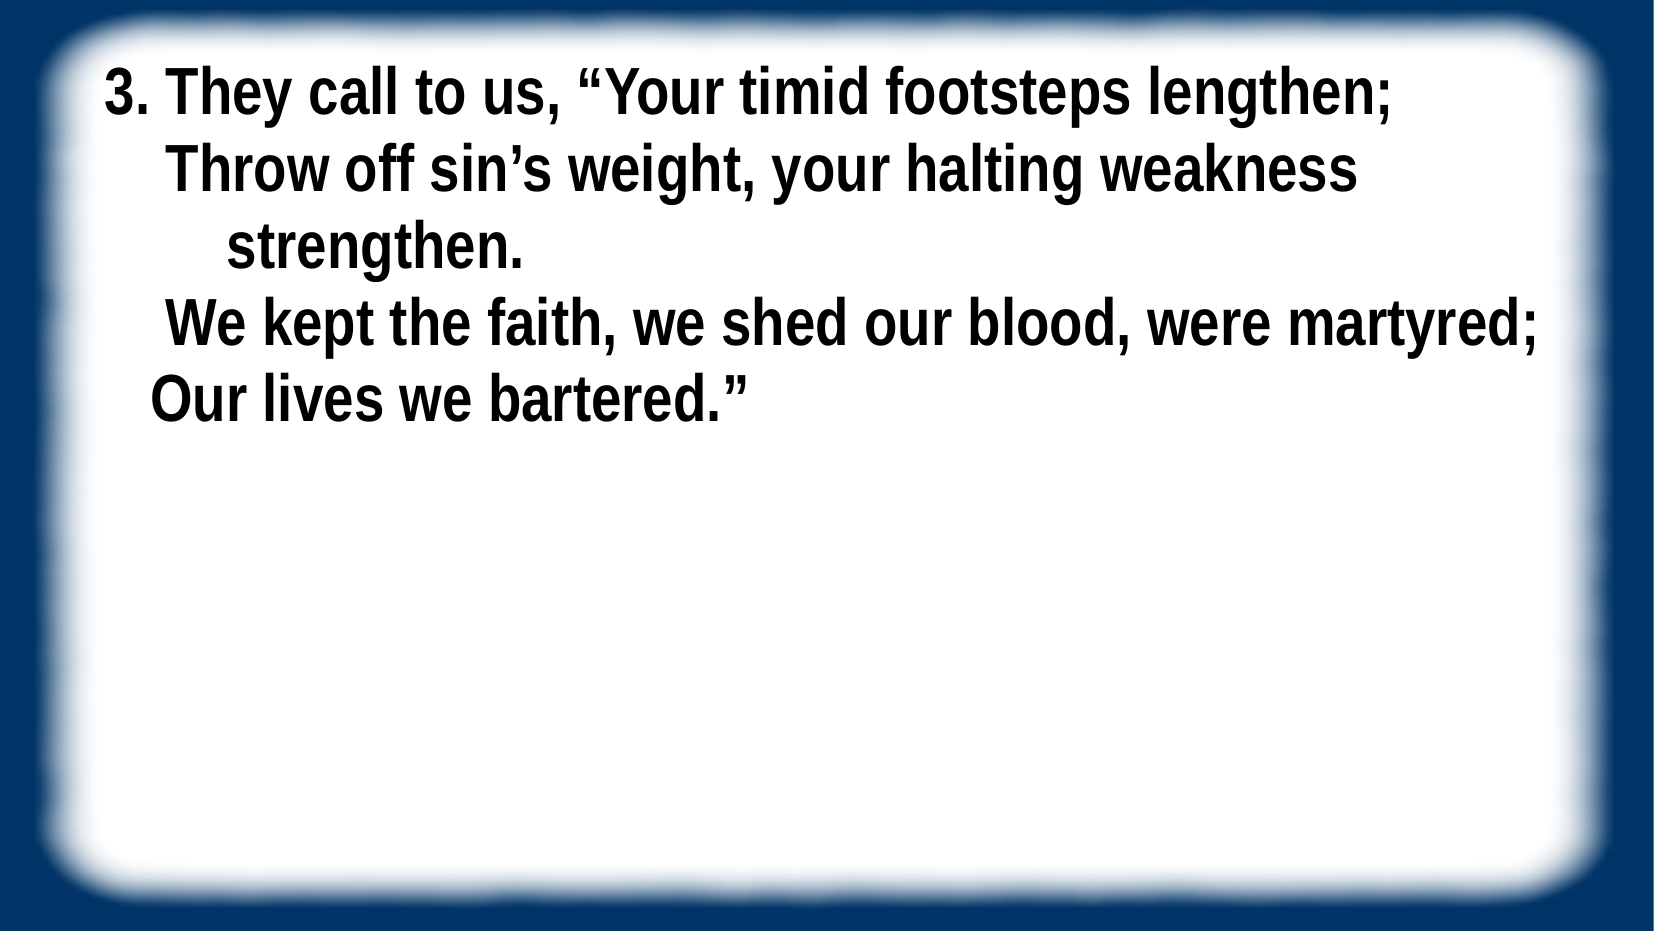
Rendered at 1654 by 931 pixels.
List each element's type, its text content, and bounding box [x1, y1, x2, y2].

picture [0, 0, 1654, 931]
text_box 3. They call to us, “Your timid footsteps lengthen; Throw off sin’s weight, your halting weakness strengthen. We kept the faith, we shed our blood, were martyred; Our lives we bartered.” [90, 45, 1561, 444]
